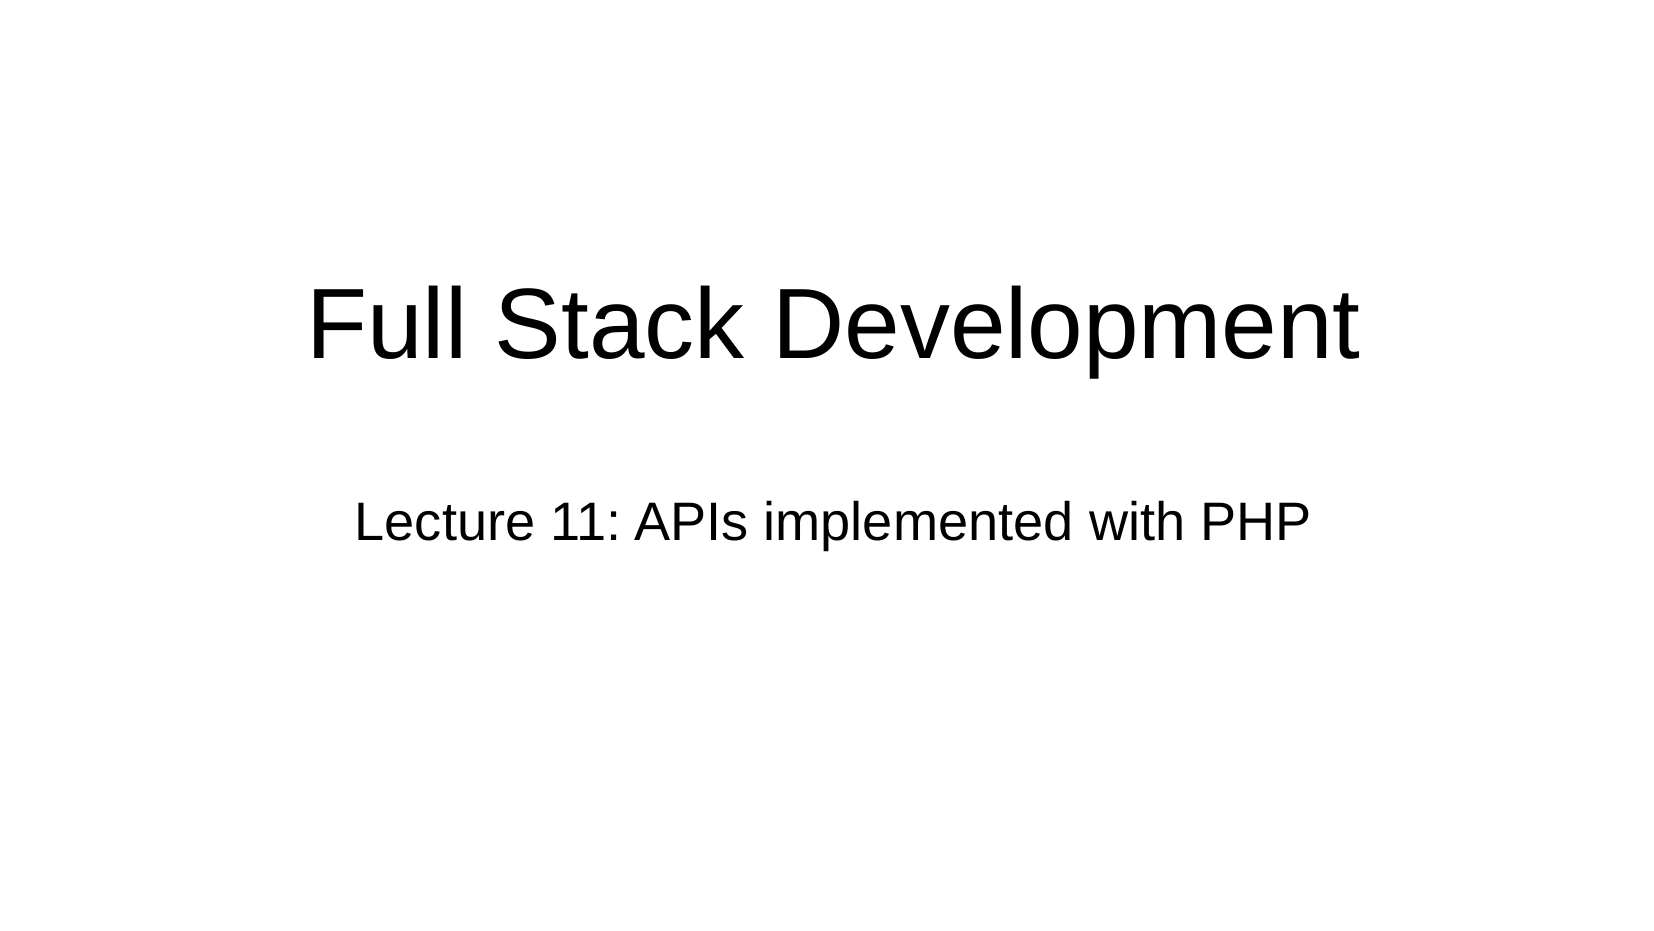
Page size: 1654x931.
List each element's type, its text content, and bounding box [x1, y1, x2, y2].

subtitle Full Stack Development Lecture 11: APIs implemented with PHP [90, 140, 1579, 680]
